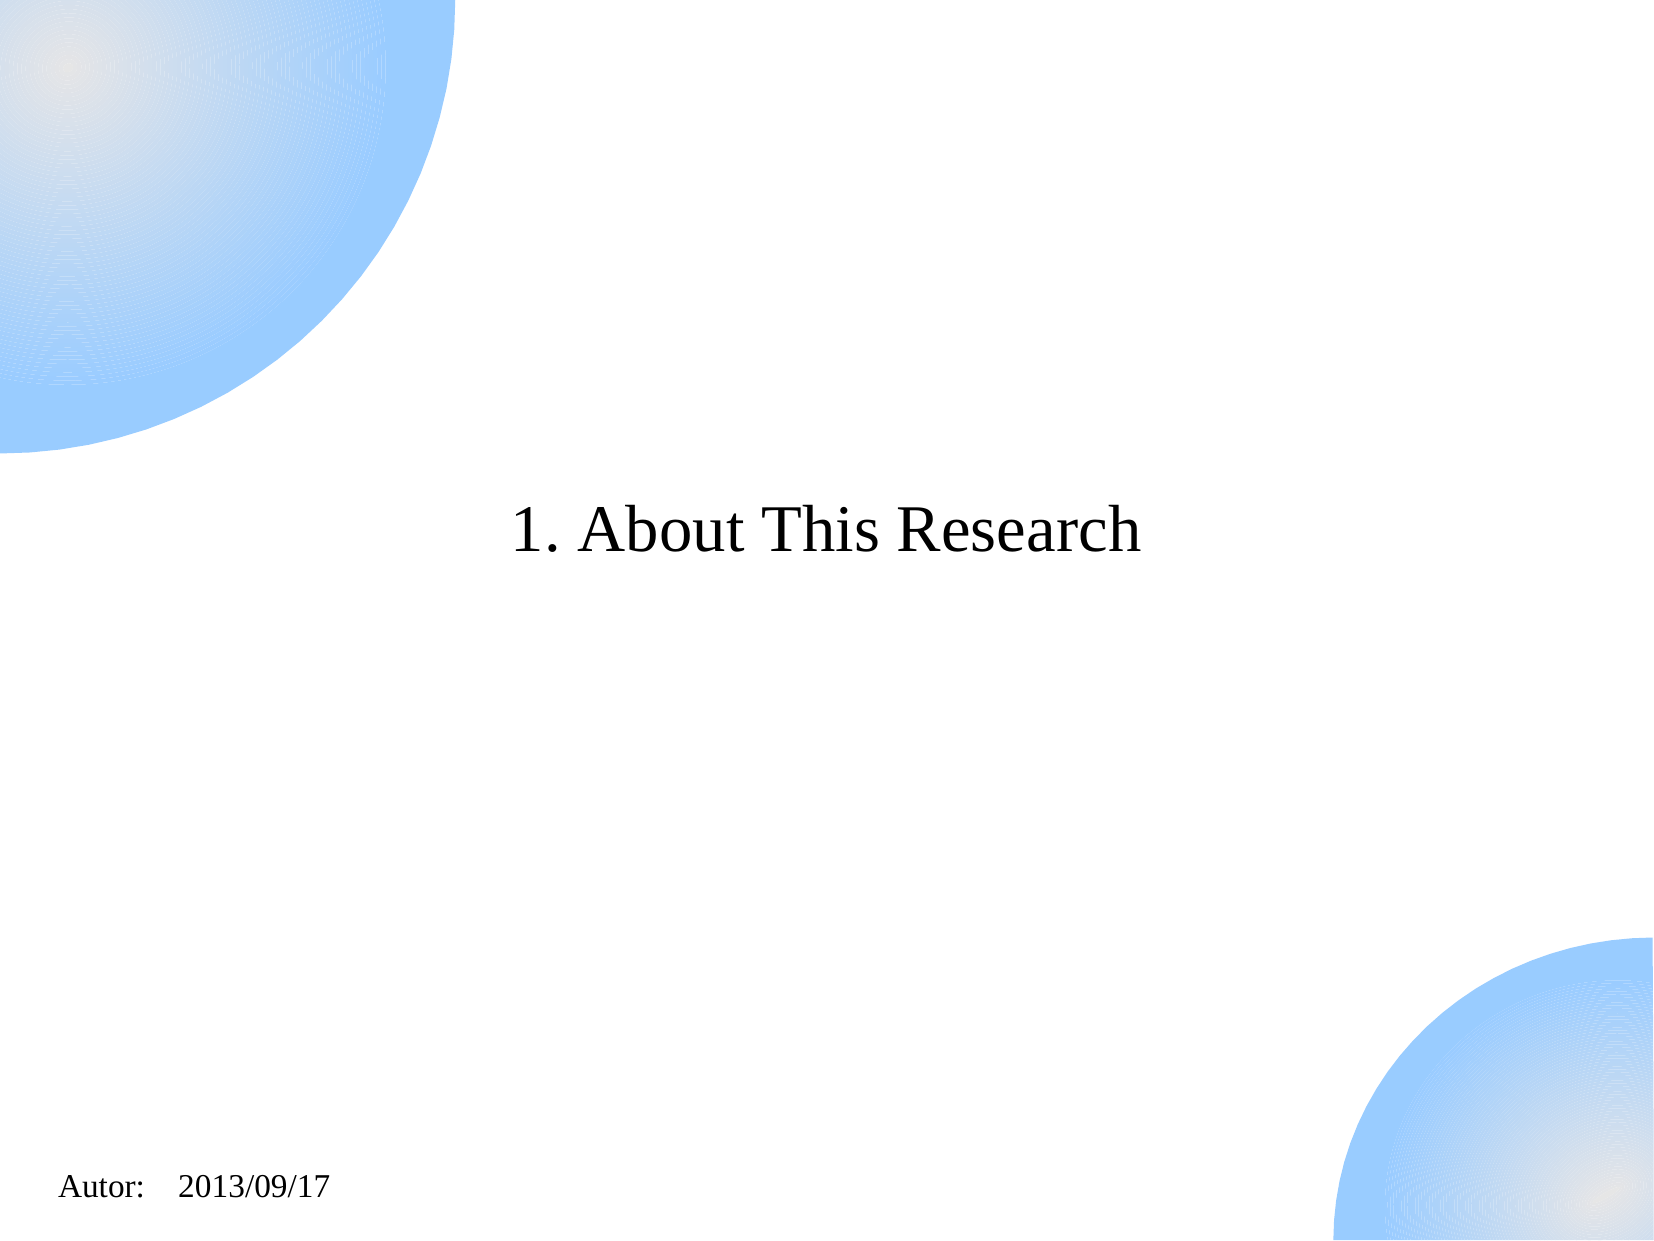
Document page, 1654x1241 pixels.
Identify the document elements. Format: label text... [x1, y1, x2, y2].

subtitle 1. About This Research [82, 49, 1571, 1010]
